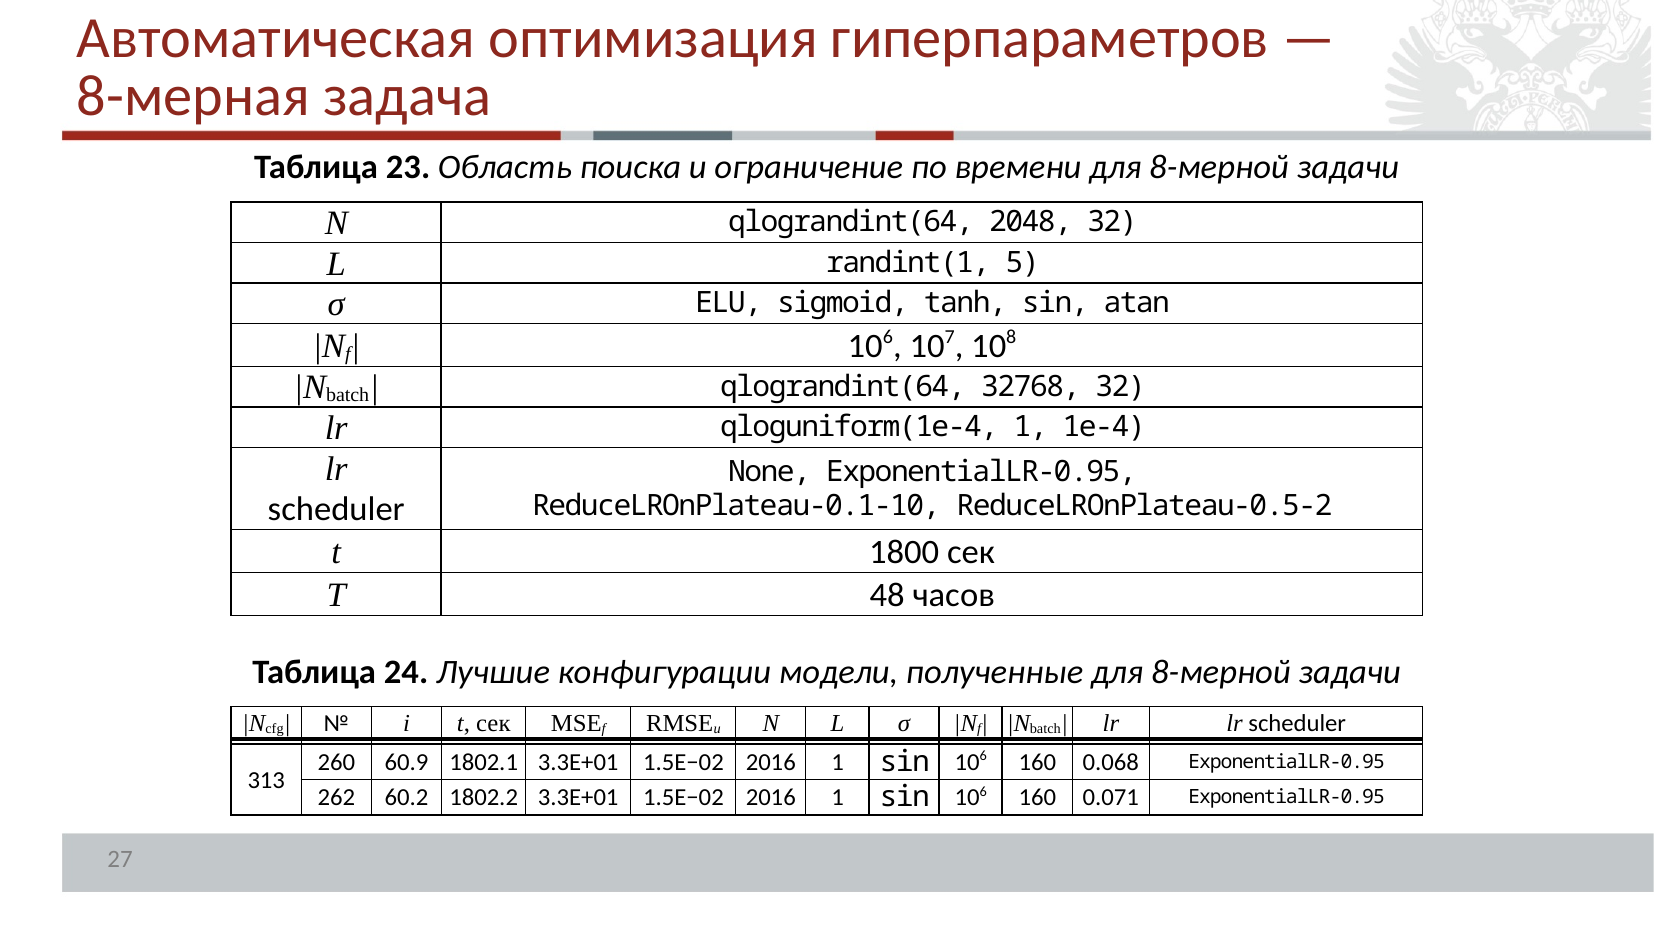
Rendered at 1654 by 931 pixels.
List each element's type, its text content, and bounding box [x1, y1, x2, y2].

picture [0, 0, 1654, 931]
title Автоматическая оптимизация гиперпараметров — 8-мерная задача [76, 13, 1565, 131]
